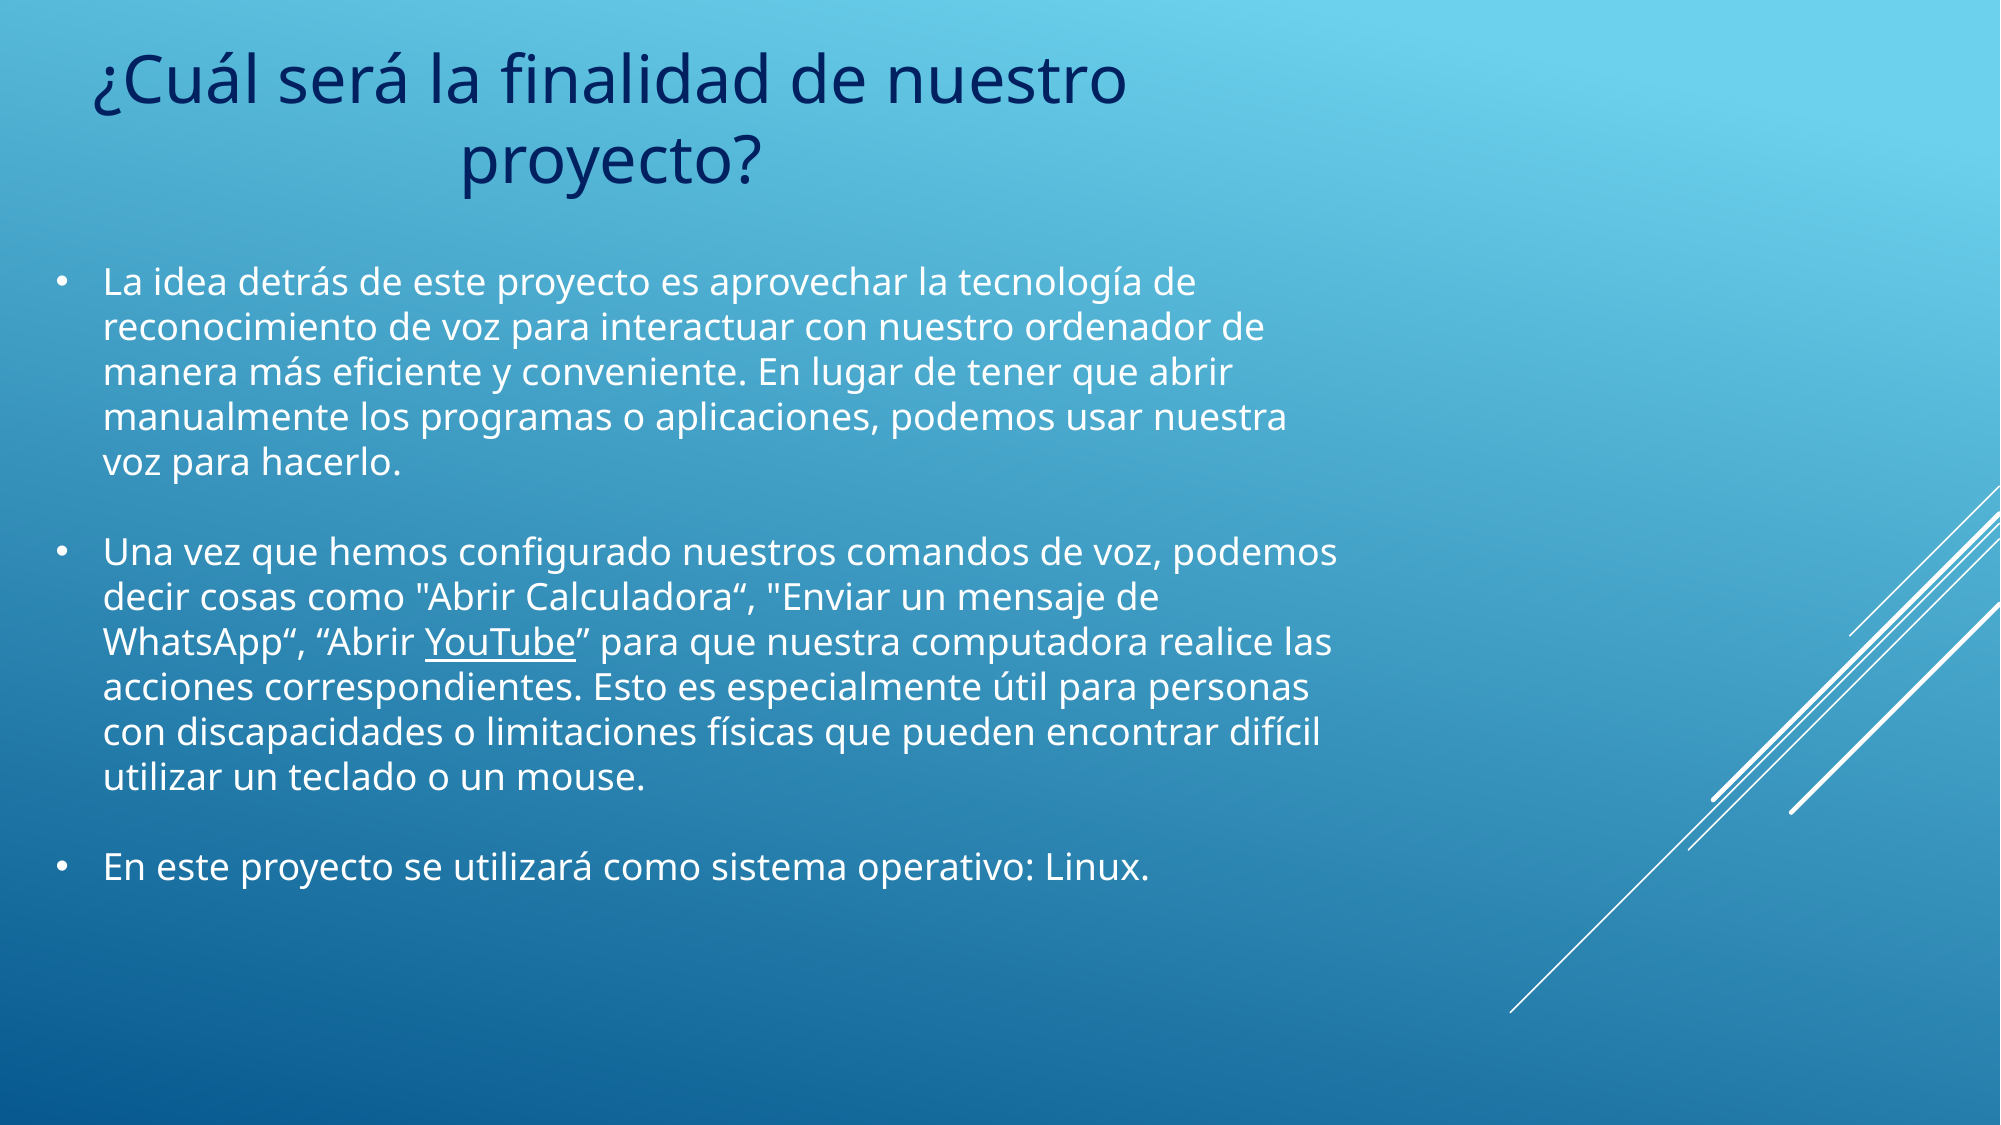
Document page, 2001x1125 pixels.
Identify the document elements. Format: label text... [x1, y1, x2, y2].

text_box ¿Cuál será la finalidad de nuestro proyecto? [40, 29, 1183, 205]
text_box La idea detrás de este proyecto es aprovechar la tecnología de reconocimiento de voz para interactuar con nuestro ordenador de manera más eficiente y conveniente. En lugar de tener que abrir manualmente los programas o aplicaciones, podemos usar nuestra voz para hacerlo. Una vez que hemos configurado nuestros comandos de voz, podemos decir cosas como "Abrir Calculadora“, "Enviar un mensaje de WhatsApp“, “Abrir YouTube” para que nuestra computadora realice las acciones correspondientes. Esto es especialmente útil para personas con discapacidades o limitaciones físicas que pueden encontrar difícil utilizar un teclado o un mouse. En este proyecto se utilizará como sistema operativo: Linux. [40, 250, 1356, 896]
